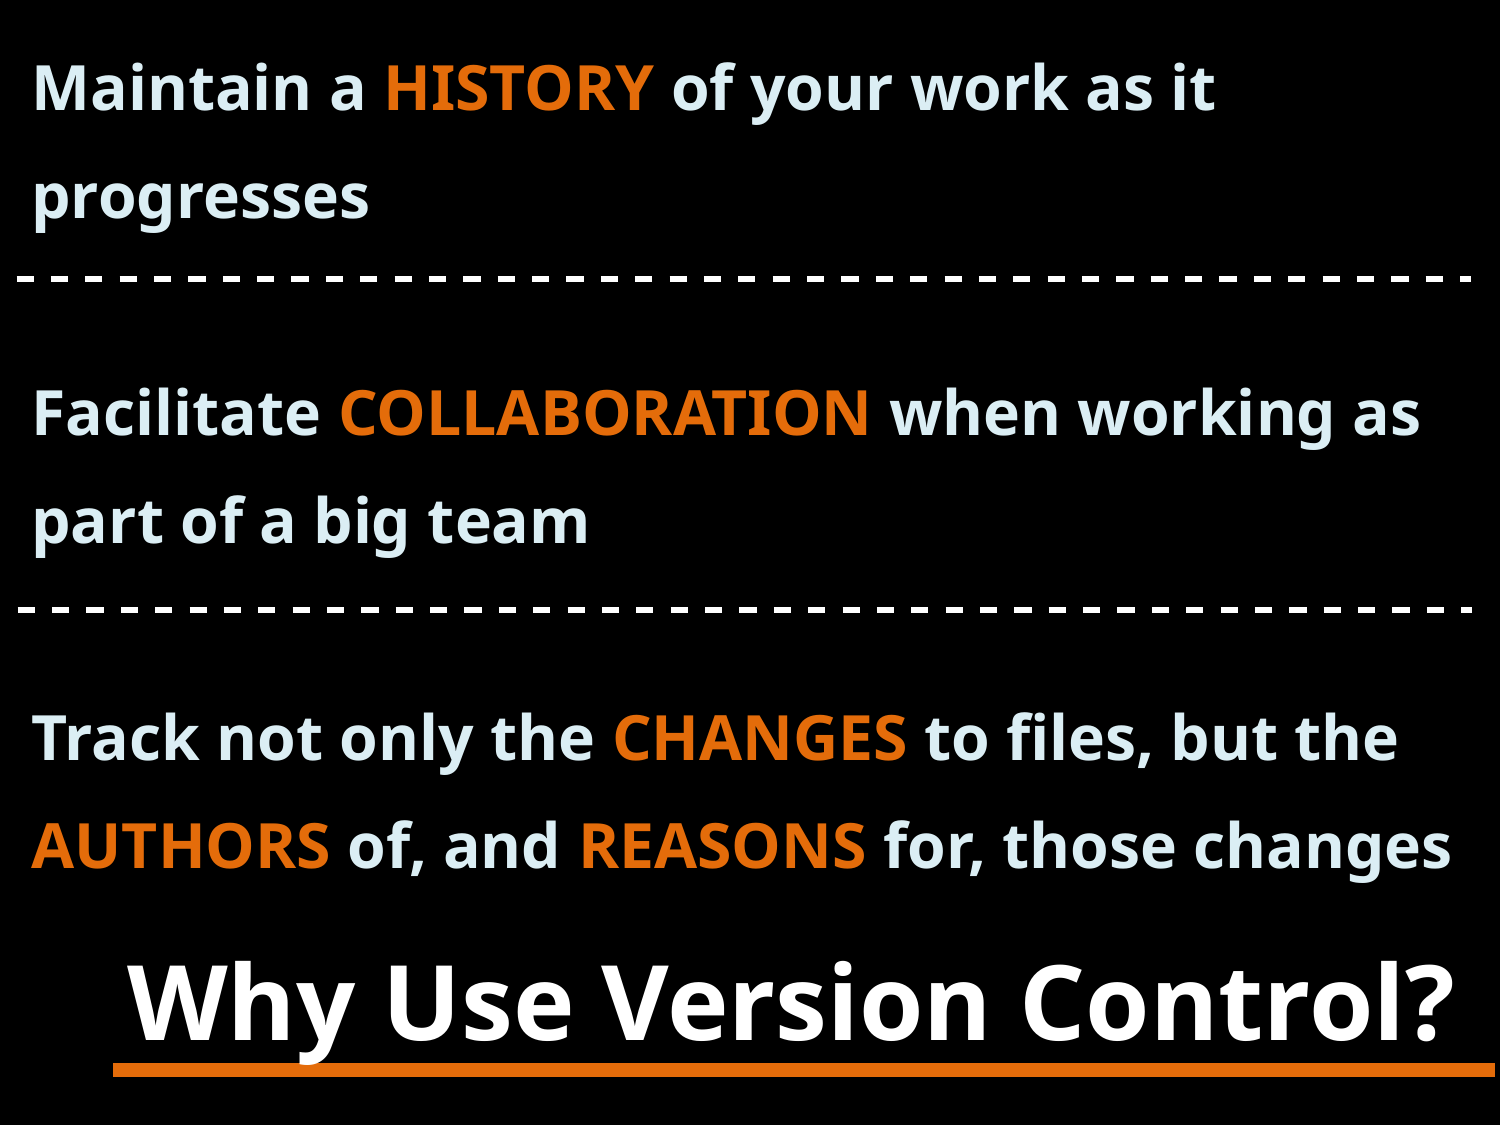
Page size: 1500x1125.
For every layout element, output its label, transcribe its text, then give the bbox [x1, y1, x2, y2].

text_box Why Use Version Control? [112, 928, 1496, 1071]
text_box Maintain a HISTORY of your work as it progresses Facilitate COLLABORATION when working as part of a big team Track not only the CHANGES to files, but the AUTHORS of, and REASONS for, those changes [16, 7, 1471, 890]
